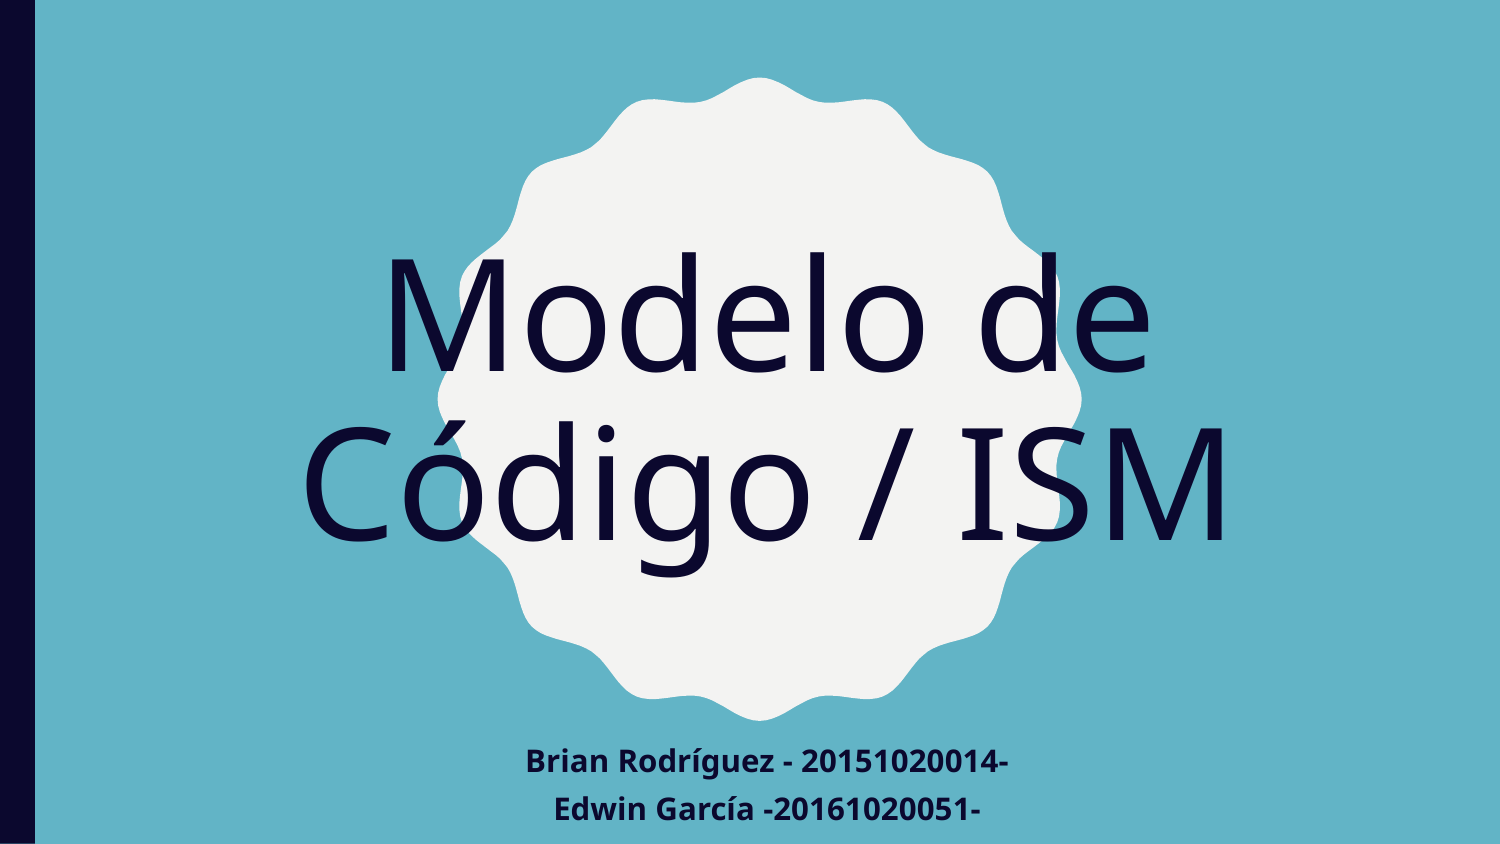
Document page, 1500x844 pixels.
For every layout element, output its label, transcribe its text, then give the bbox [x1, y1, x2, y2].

title Modelo de Código / ISM [132, 135, 1403, 676]
subtitle Brian Rodríguez - 20151020014- Edwin García -20161020051- [272, 735, 1263, 827]
